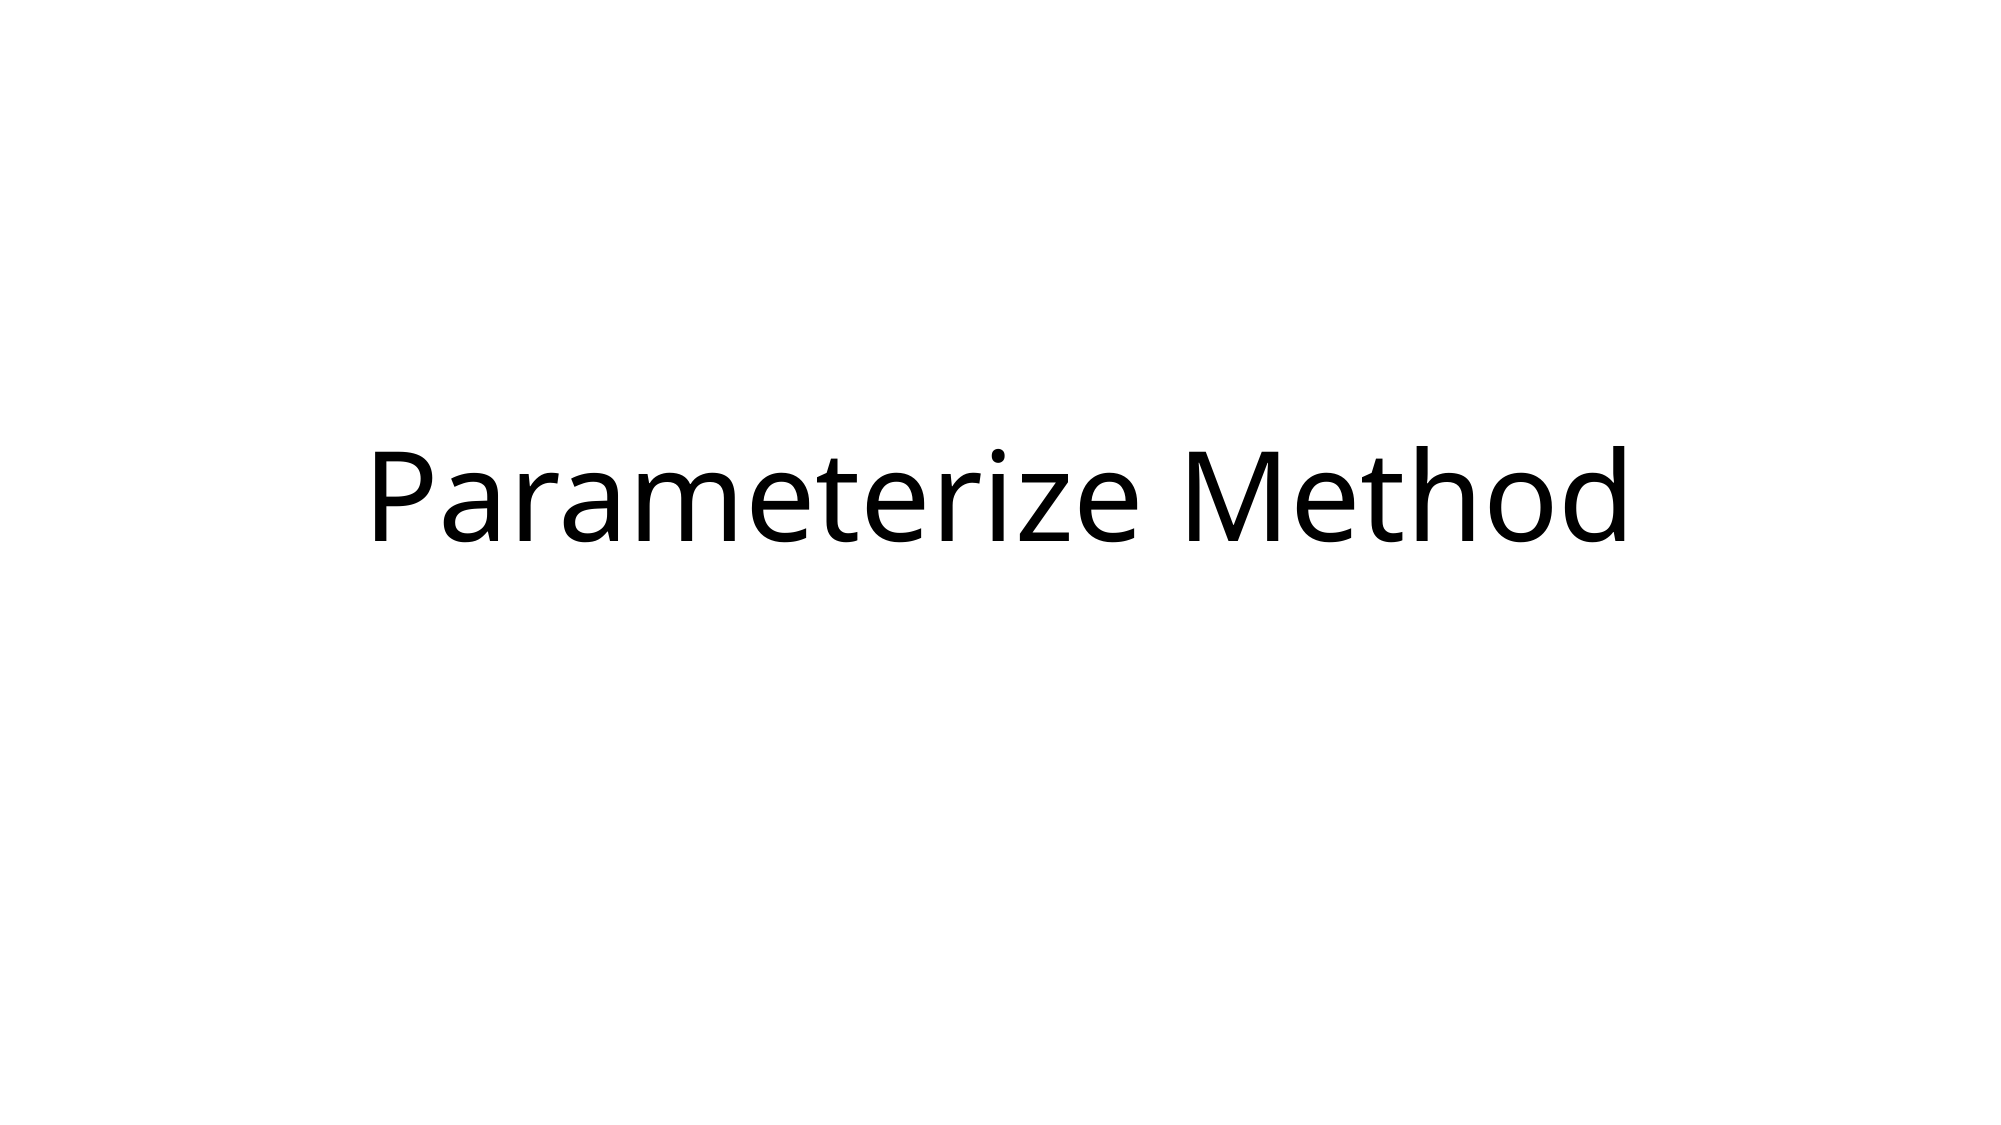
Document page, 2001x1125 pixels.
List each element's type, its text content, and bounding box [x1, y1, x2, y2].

title Parameterize Method [249, 184, 1750, 576]
